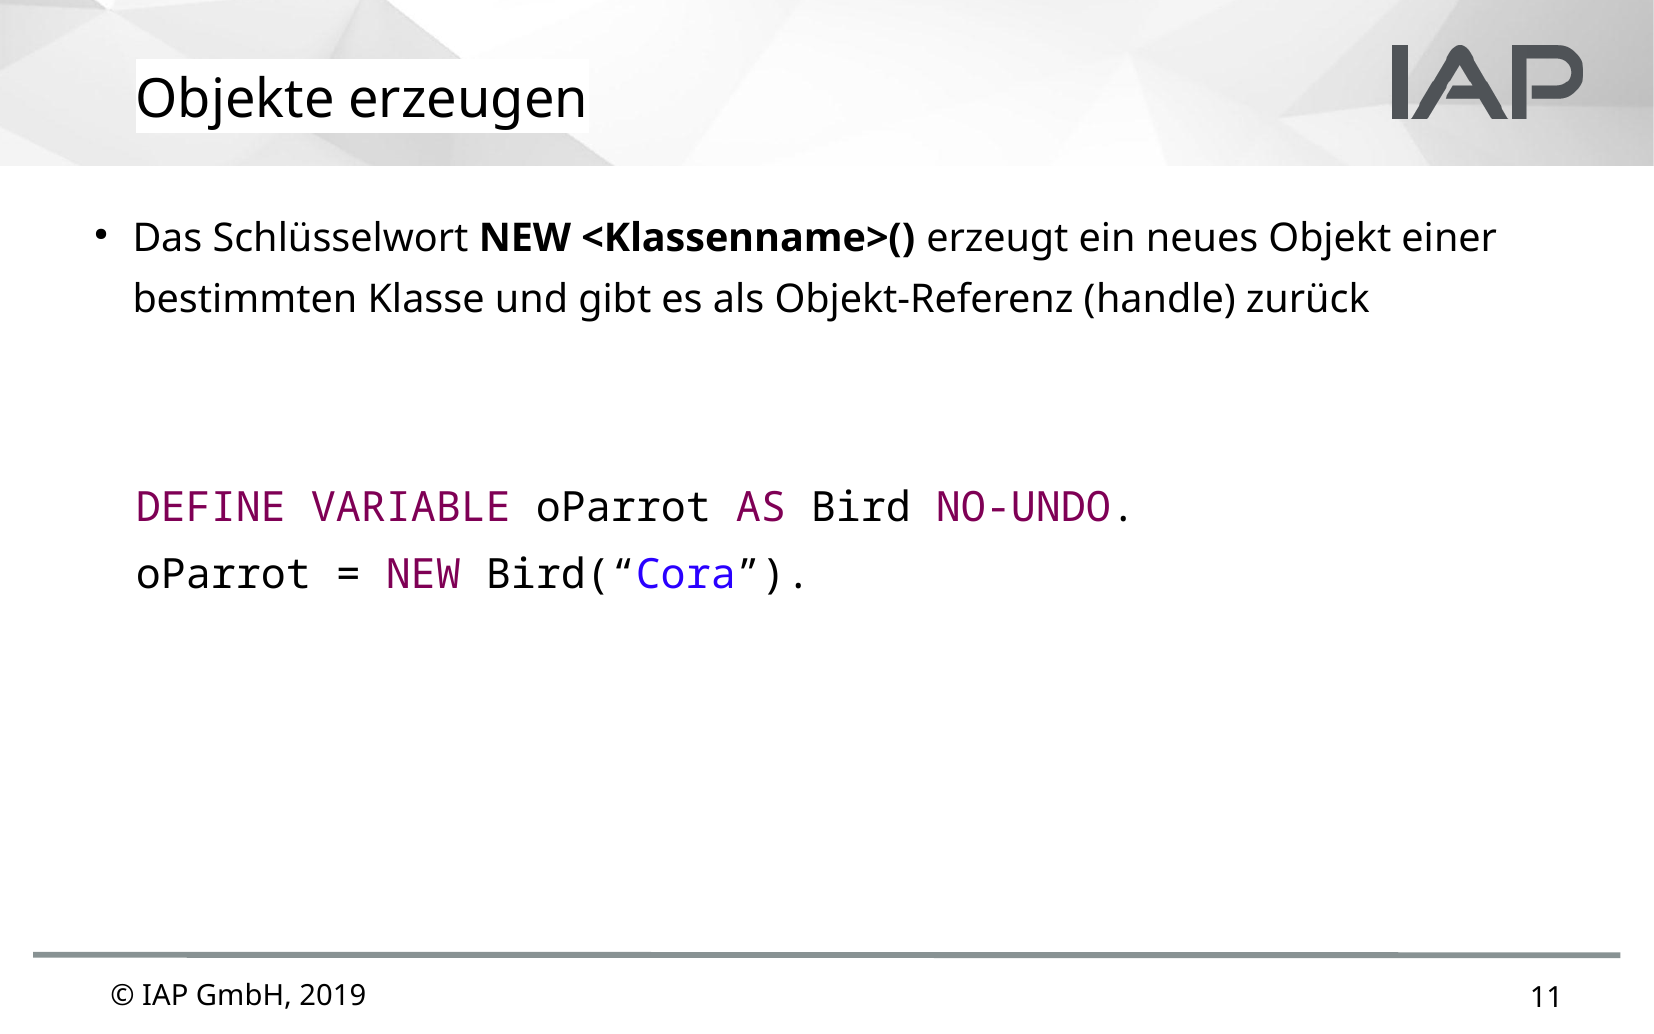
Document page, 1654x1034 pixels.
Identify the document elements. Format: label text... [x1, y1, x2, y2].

picture [0, 0, 1654, 166]
title Objekte erzeugen [135, 41, 1264, 152]
list DEFINE VARIABLE oParrot AS Bird NO-UNDO. oParrot = NEW Bird(“Cora”). [135, 437, 1625, 638]
list Das Schlüsselwort NEW <Klassenname>() erzeugt ein neues Objekt einer bestimmten Klasse und gibt es als Objekt-Referenz (handle) zurück [76, 200, 1589, 449]
